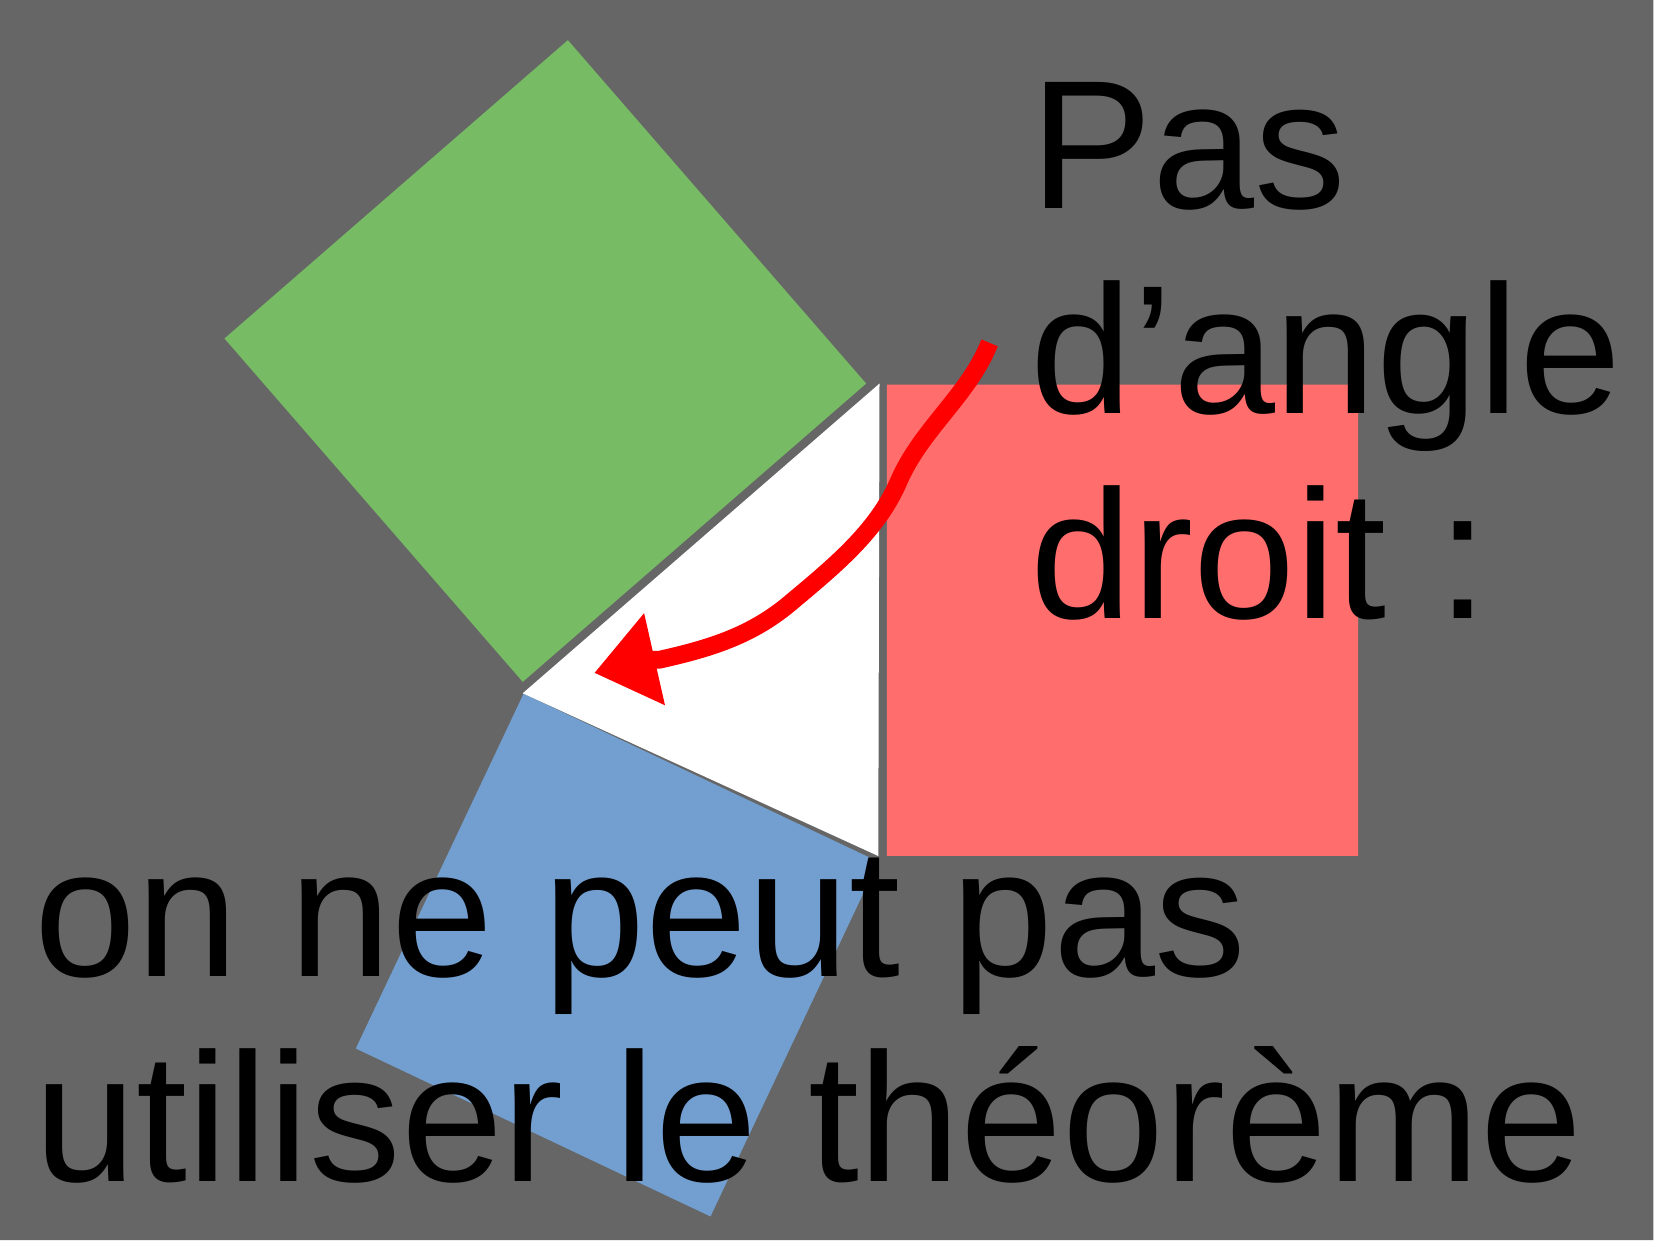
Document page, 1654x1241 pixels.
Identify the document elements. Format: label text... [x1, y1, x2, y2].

text_box [0, 0, 1654, 1241]
text_box on ne peut pas utiliser le théorème [19, 803, 1630, 1228]
text_box Pas d’angle droit : [1015, 35, 1637, 665]
